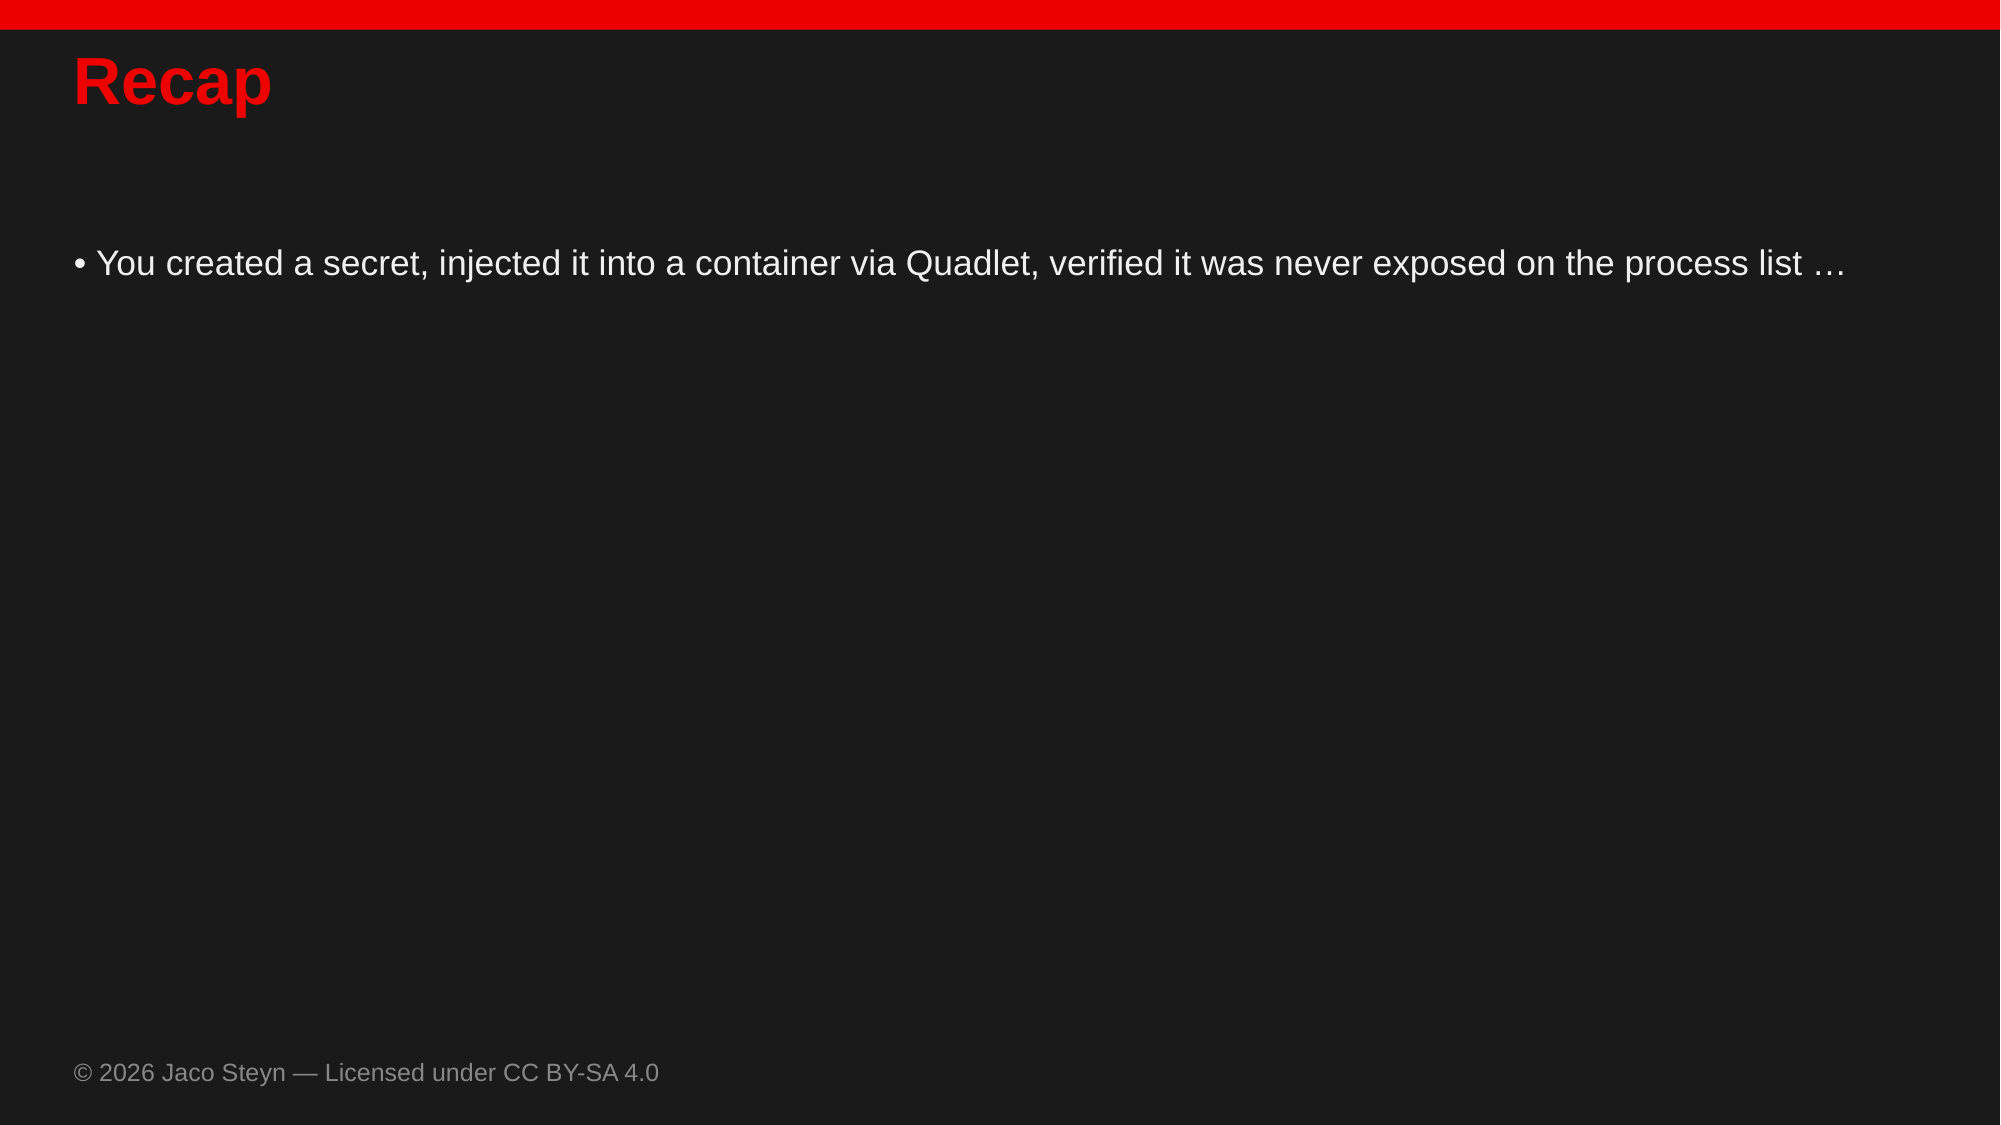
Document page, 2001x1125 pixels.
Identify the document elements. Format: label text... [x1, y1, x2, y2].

text_box © 2026 Jaco Steyn — Licensed under CC BY-SA 4.0 [59, 1051, 1942, 1093]
text_box Recap [59, 36, 1942, 208]
text_box • You created a secret, injected it into a container via Quadlet, verified it was never exposed on the process list … [59, 236, 1942, 1037]
text_box [0, 0, 2001, 30]
